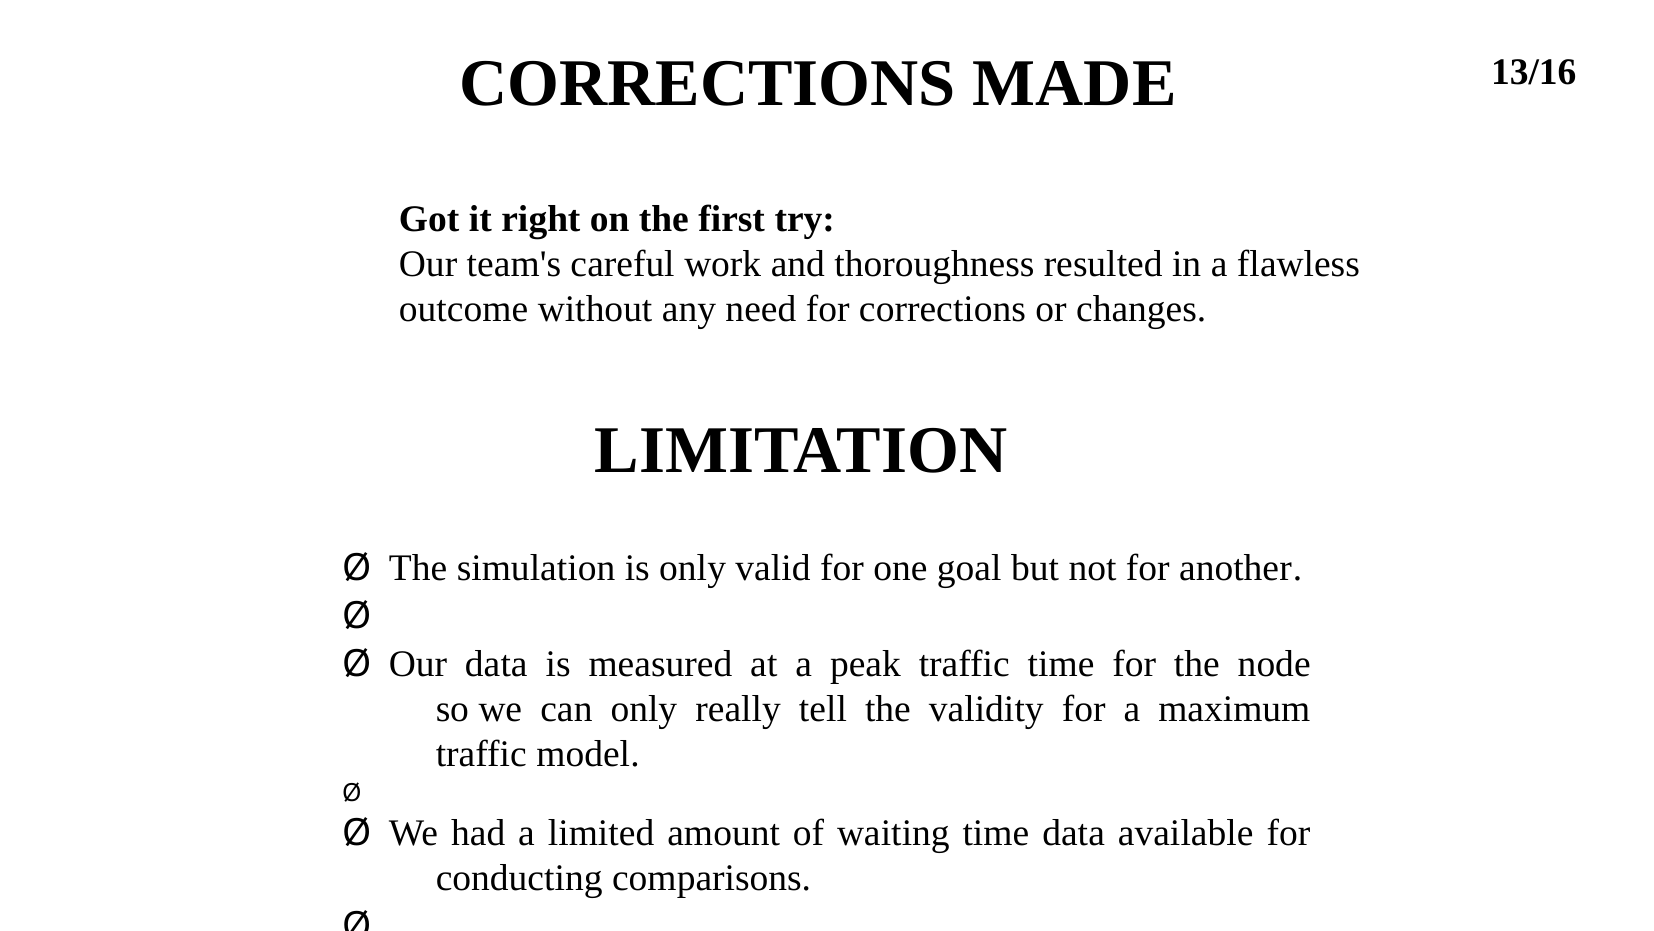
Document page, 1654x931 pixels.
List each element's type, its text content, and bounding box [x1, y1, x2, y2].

text_box Got it right on the first try: Our team's careful work and thoroughness resulted in a flawless outcome without any need for corrections or changes. [383, 186, 1414, 338]
text_box The simulation is only valid for one goal but not for another​. Our data is measured at a peak traffic time for the node so we can only really tell the validity for a maximum traffic model. We had a limited amount of waiting time data available for conducting comparisons. [327, 535, 1328, 931]
text_box 13/16 [1475, 39, 1603, 101]
text_box CORRECTIONS MADE [444, 30, 1210, 127]
text_box LIMITATION [579, 397, 1030, 494]
